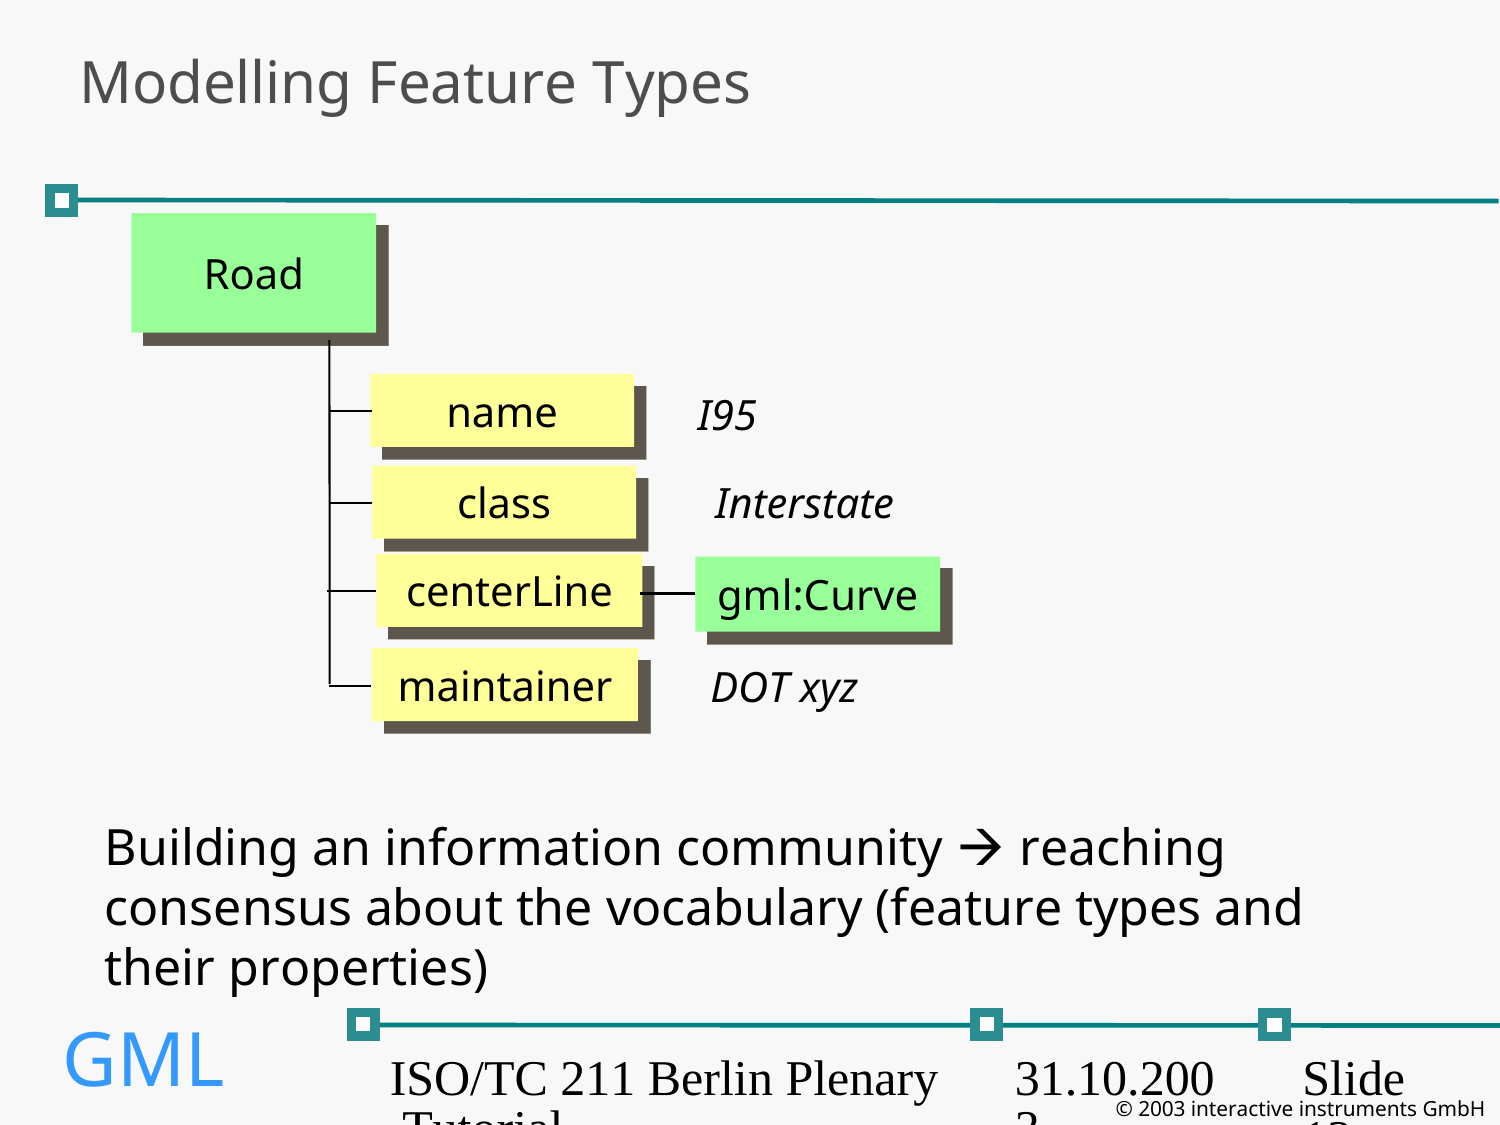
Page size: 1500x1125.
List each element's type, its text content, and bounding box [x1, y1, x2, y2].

text_box Interstate [700, 469, 909, 536]
text_box name [370, 373, 635, 447]
text_box gml:Curve [695, 556, 941, 632]
text_box class [372, 465, 637, 539]
text_box Road [131, 213, 377, 333]
text_box DOT xyz [695, 653, 874, 719]
title Modelling Feature Types [64, 37, 1427, 188]
text_box I95 [682, 381, 772, 447]
text_box maintainer [372, 648, 638, 722]
text_box Building an information community  reaching consensus about the vocabulary (feature types and their properties) [90, 807, 1437, 968]
text_box centerLine [376, 553, 643, 627]
